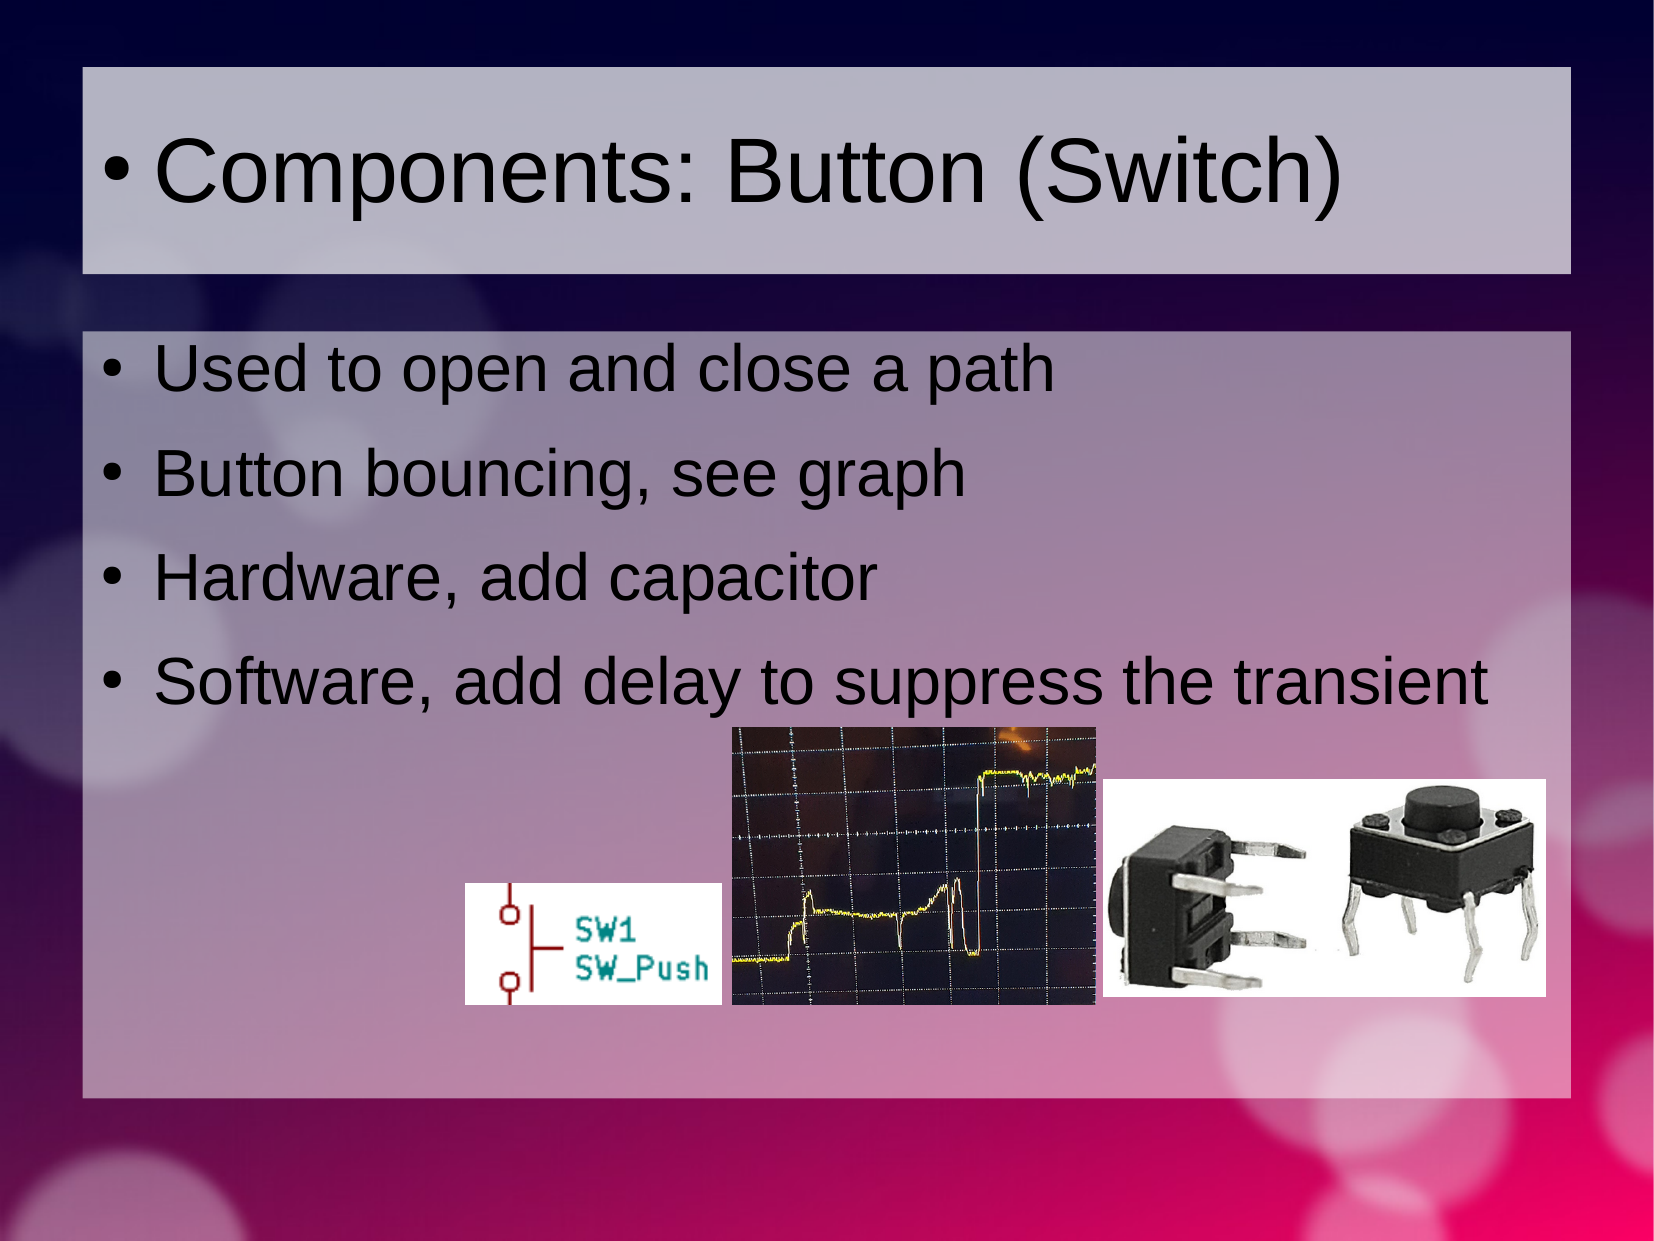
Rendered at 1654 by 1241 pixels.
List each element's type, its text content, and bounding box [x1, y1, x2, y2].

list Used to open and close a path Button bouncing, see graph Hardware, add capacitor Software, add delay to suppress the transient [82, 331, 1571, 1099]
picture [0, 0, 1654, 1241]
title Components: Button (Switch) [82, 67, 1571, 275]
